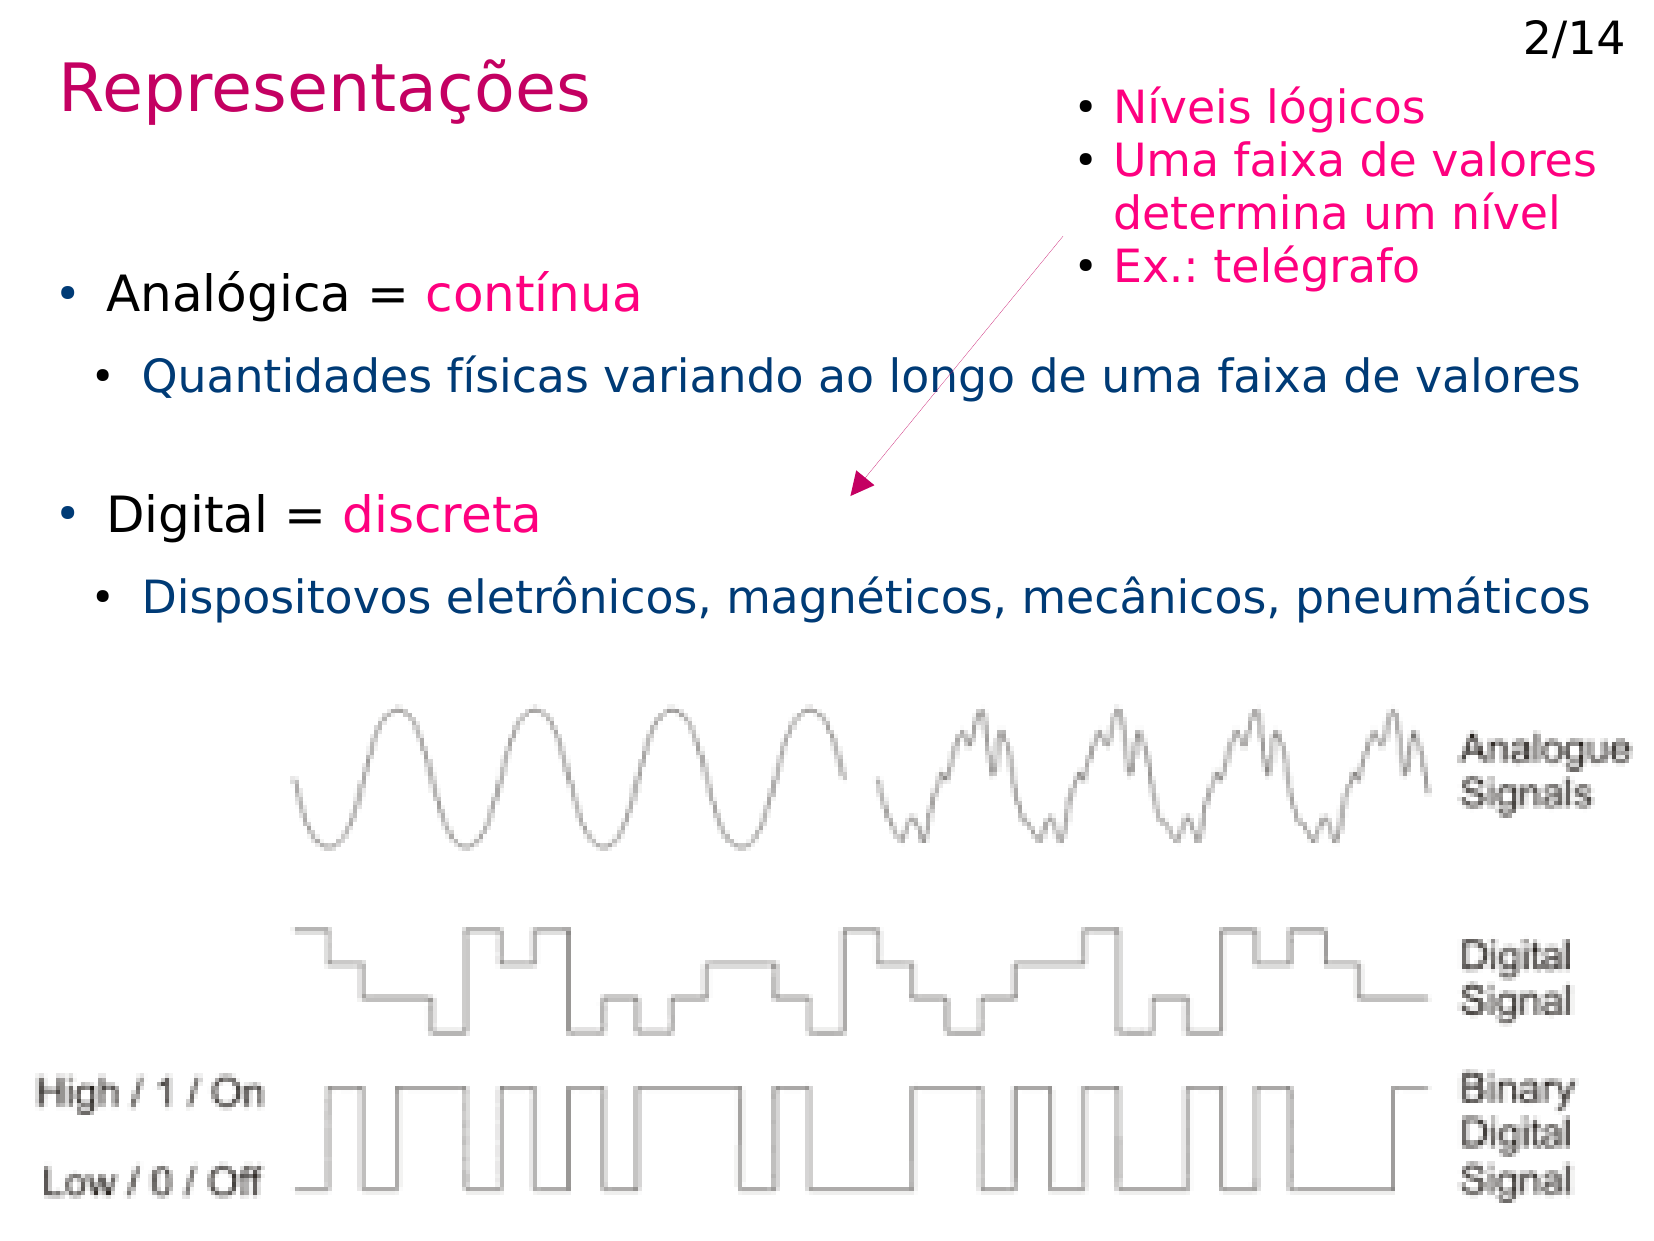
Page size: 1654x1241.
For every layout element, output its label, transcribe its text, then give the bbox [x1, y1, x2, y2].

text_box Níveis lógicos Uma faixa de valores determina um nível Ex.: telégrafo [1062, 73, 1648, 355]
title Representações [59, 29, 1625, 148]
picture [19, 684, 1642, 1229]
list Analógica = contínua Quantidades físicas variando ao longo de uma faixa de valores Digital = discreta Dispositovos eletrônicos, magnéticos, mecânicos, pneumáticos [59, 236, 1625, 684]
